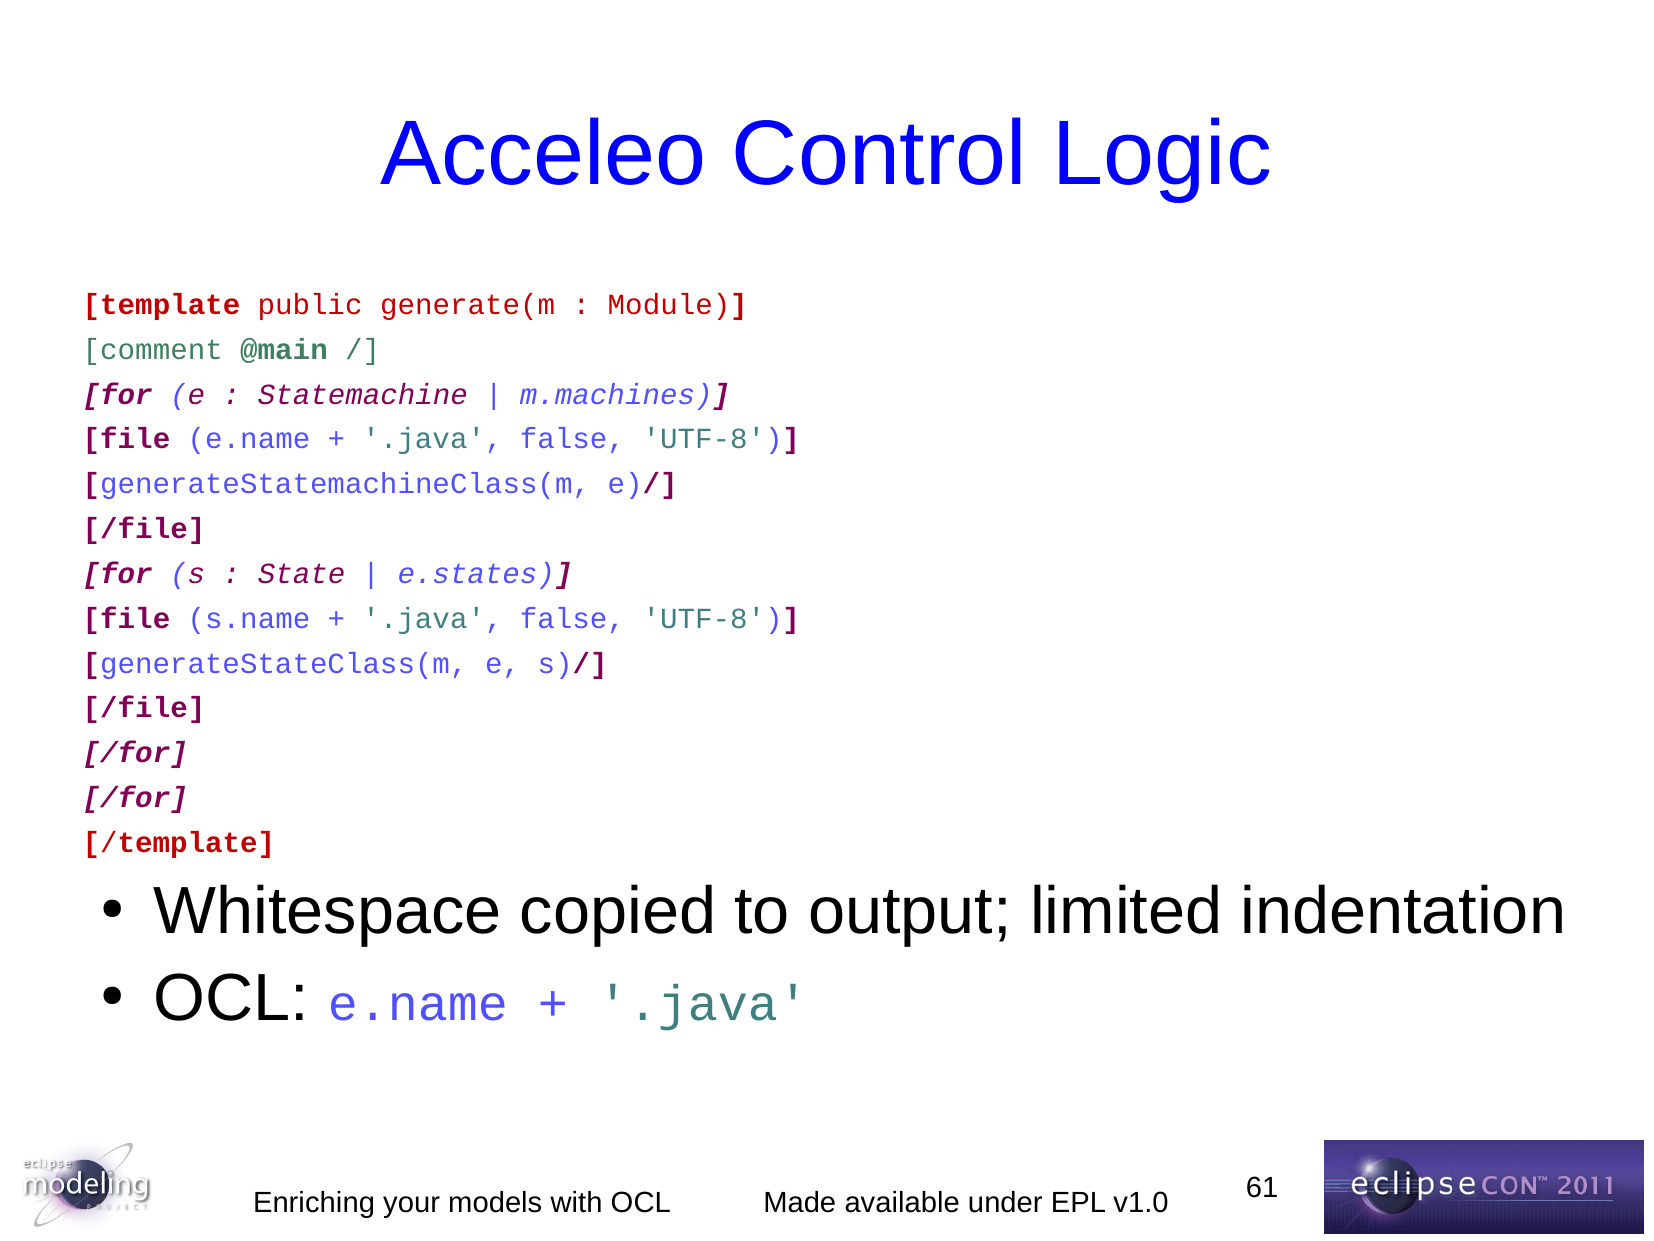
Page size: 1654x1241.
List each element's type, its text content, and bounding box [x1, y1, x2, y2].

list [template public generate(m : Module)] [comment @main /] [for (e : Statemachine | m.machines)] [file (e.name + '.java', false, 'UTF-8')] [generateStatemachineClass(m, e)/] [/file] [for (s : State | e.states)] [file (s.name + '.java', false, 'UTF-8')] [generateStateClass(m, e, s)/] [/file] [/for] [/for] [/template] Whitespace copied to output; limited indentation OCL: e.name + '.java' [82, 290, 1571, 1094]
picture [1324, 1140, 1644, 1234]
title Acceleo Control Logic [82, 56, 1571, 250]
picture [9, 1136, 156, 1235]
